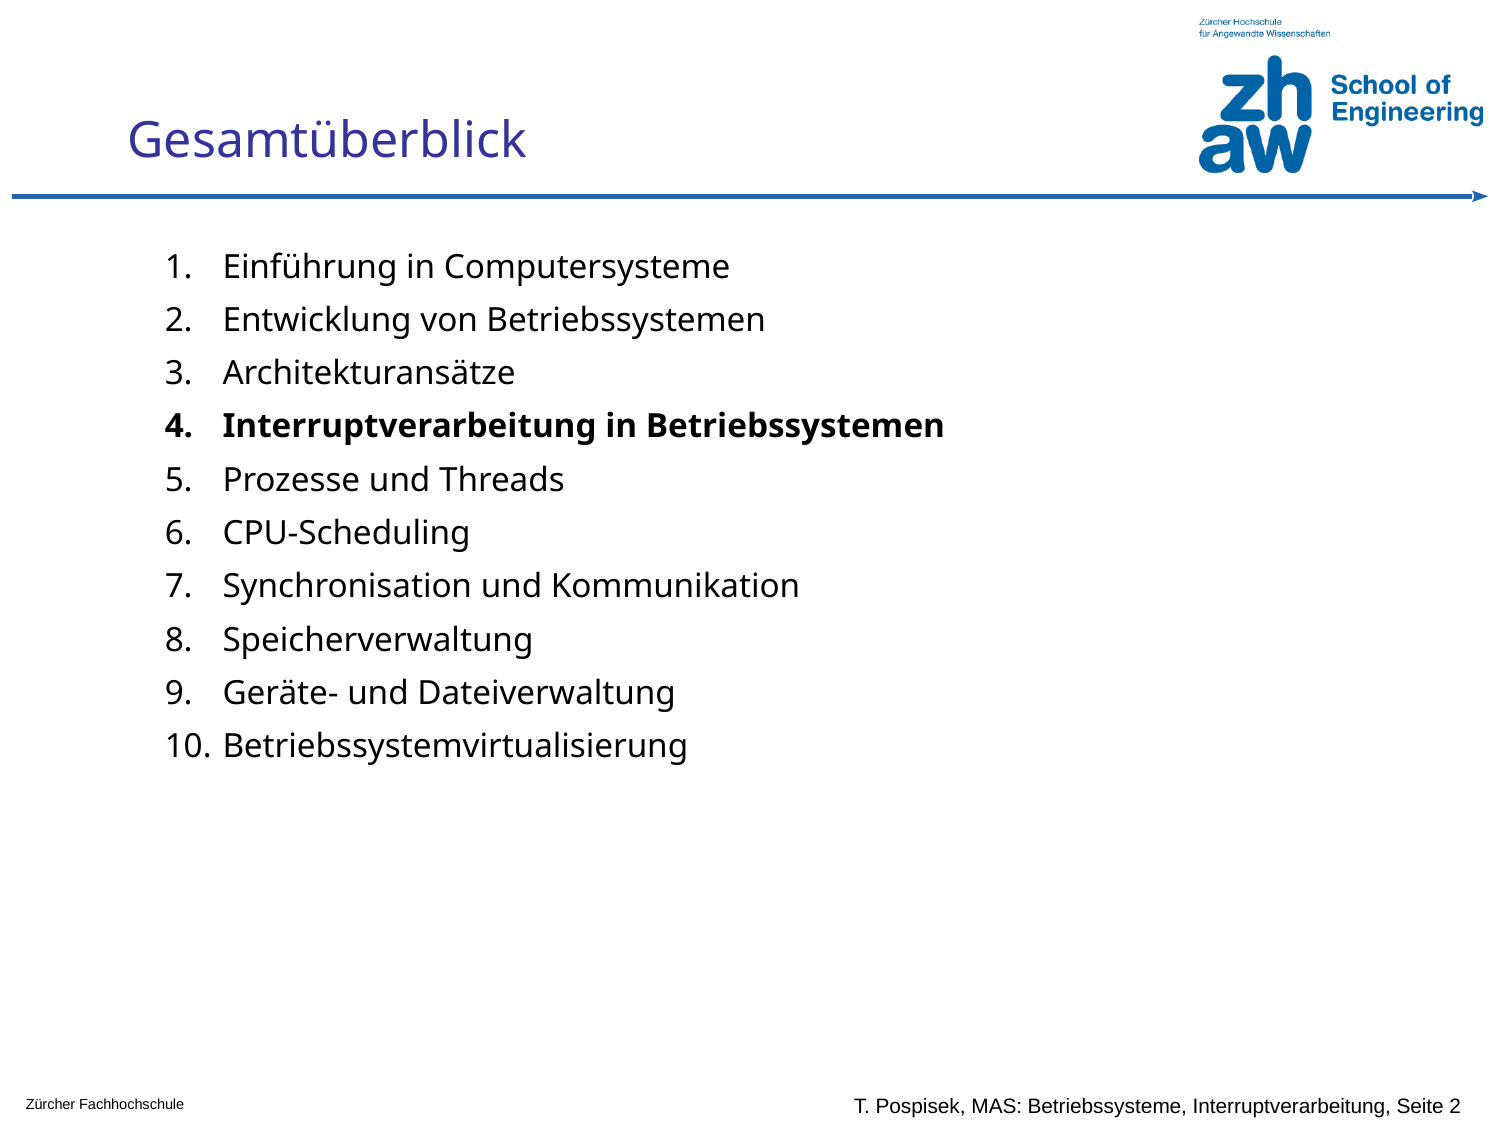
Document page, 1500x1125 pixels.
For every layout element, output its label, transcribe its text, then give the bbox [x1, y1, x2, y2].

title Gesamtüberblick [112, 50, 1391, 175]
picture [1199, 19, 1483, 173]
text_box Einführung in Computersysteme Entwicklung von Betriebssystemen Architekturansätze Interruptverarbeitung in Betriebssystemen Prozesse und Threads CPU-Scheduling Synchronisation und Kommunikation Speicherverwaltung Geräte- und Dateiverwaltung Betriebssystemvirtualisierung [149, 237, 1363, 1013]
